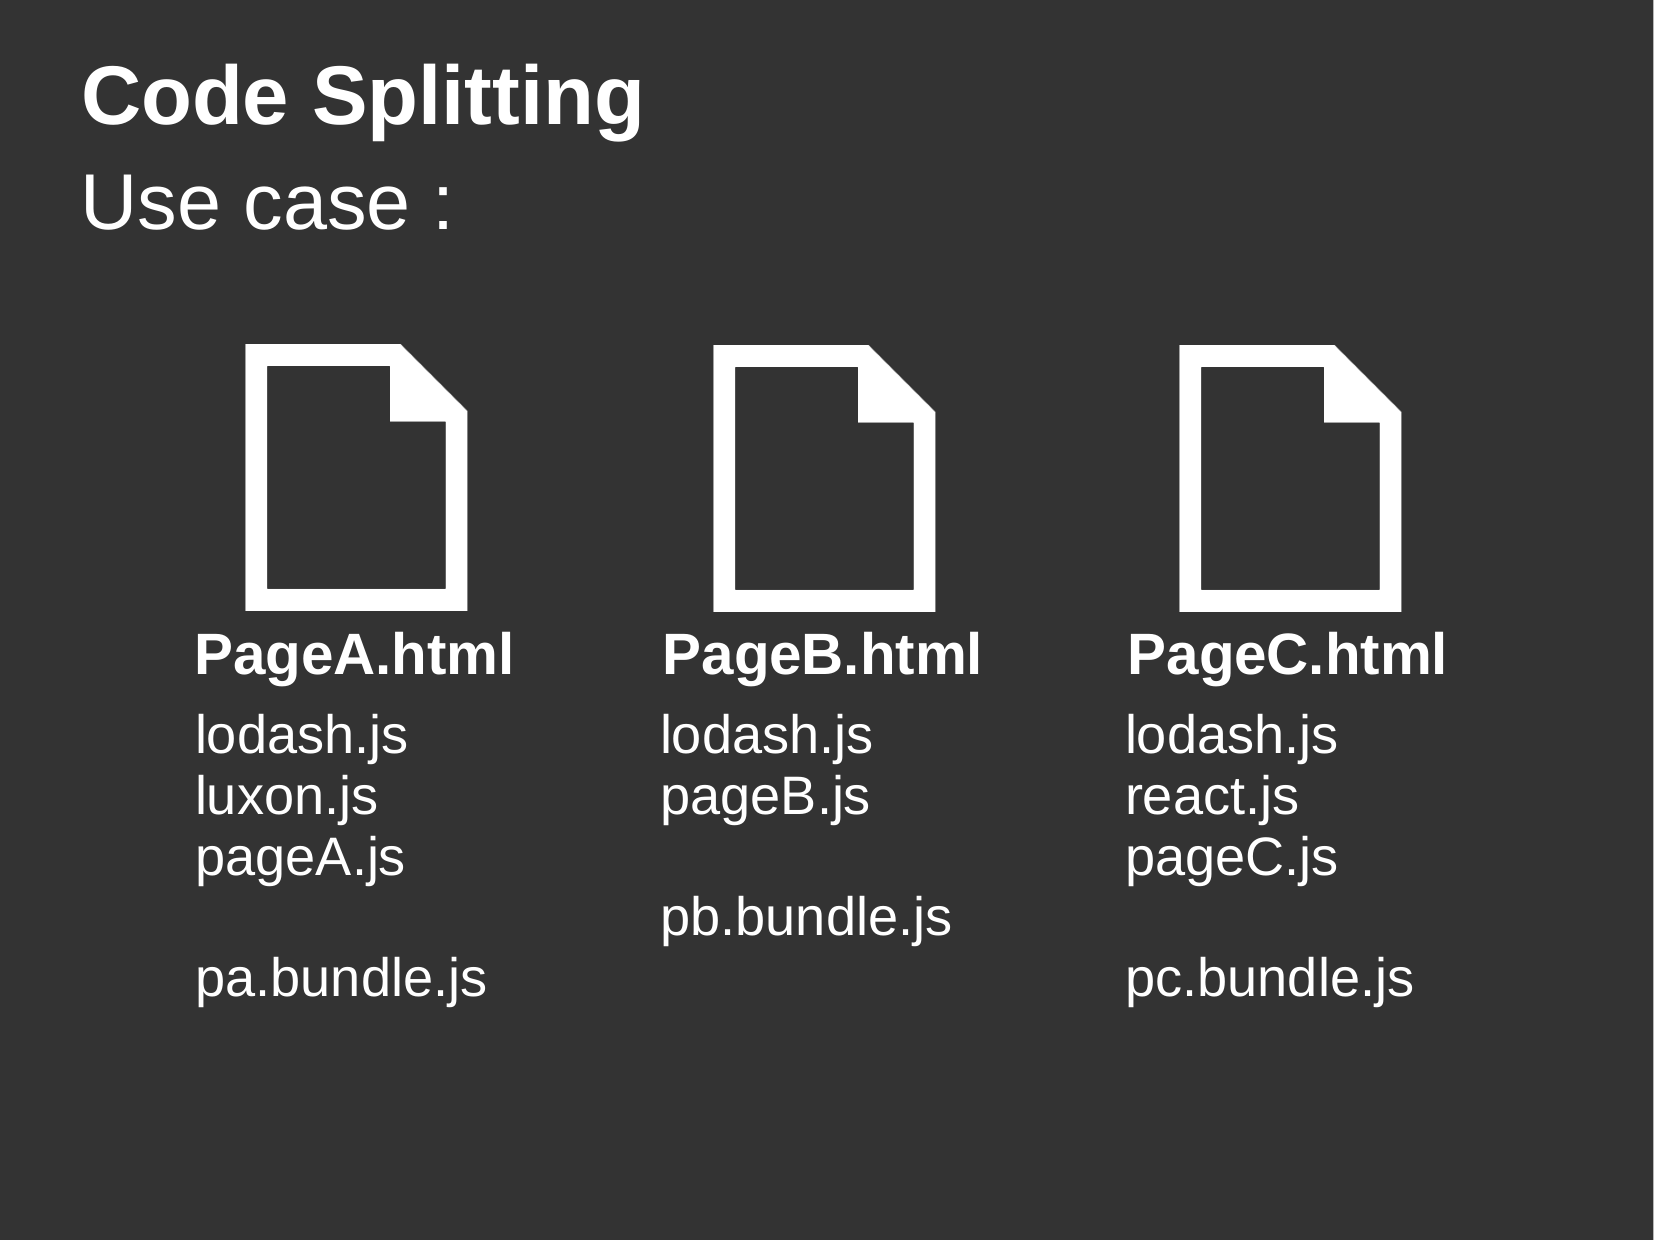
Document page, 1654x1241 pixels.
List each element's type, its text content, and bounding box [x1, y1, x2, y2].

title PageC.html [1110, 603, 1489, 781]
title Use case : [80, 157, 1654, 335]
title Code Splitting [81, 49, 1570, 143]
picture [223, 344, 490, 602]
title PageA.html [176, 602, 556, 781]
picture [1157, 345, 1424, 603]
title lodash.js luxon.js pageA.js pa.bundle.js [195, 705, 526, 1241]
title lodash.js react.js pageC.js pc.bundle.js [1125, 705, 1456, 1241]
title PageB.html [645, 602, 1024, 781]
title lodash.js pageB.js pb.bundle.js [660, 705, 991, 1241]
picture [691, 345, 958, 602]
